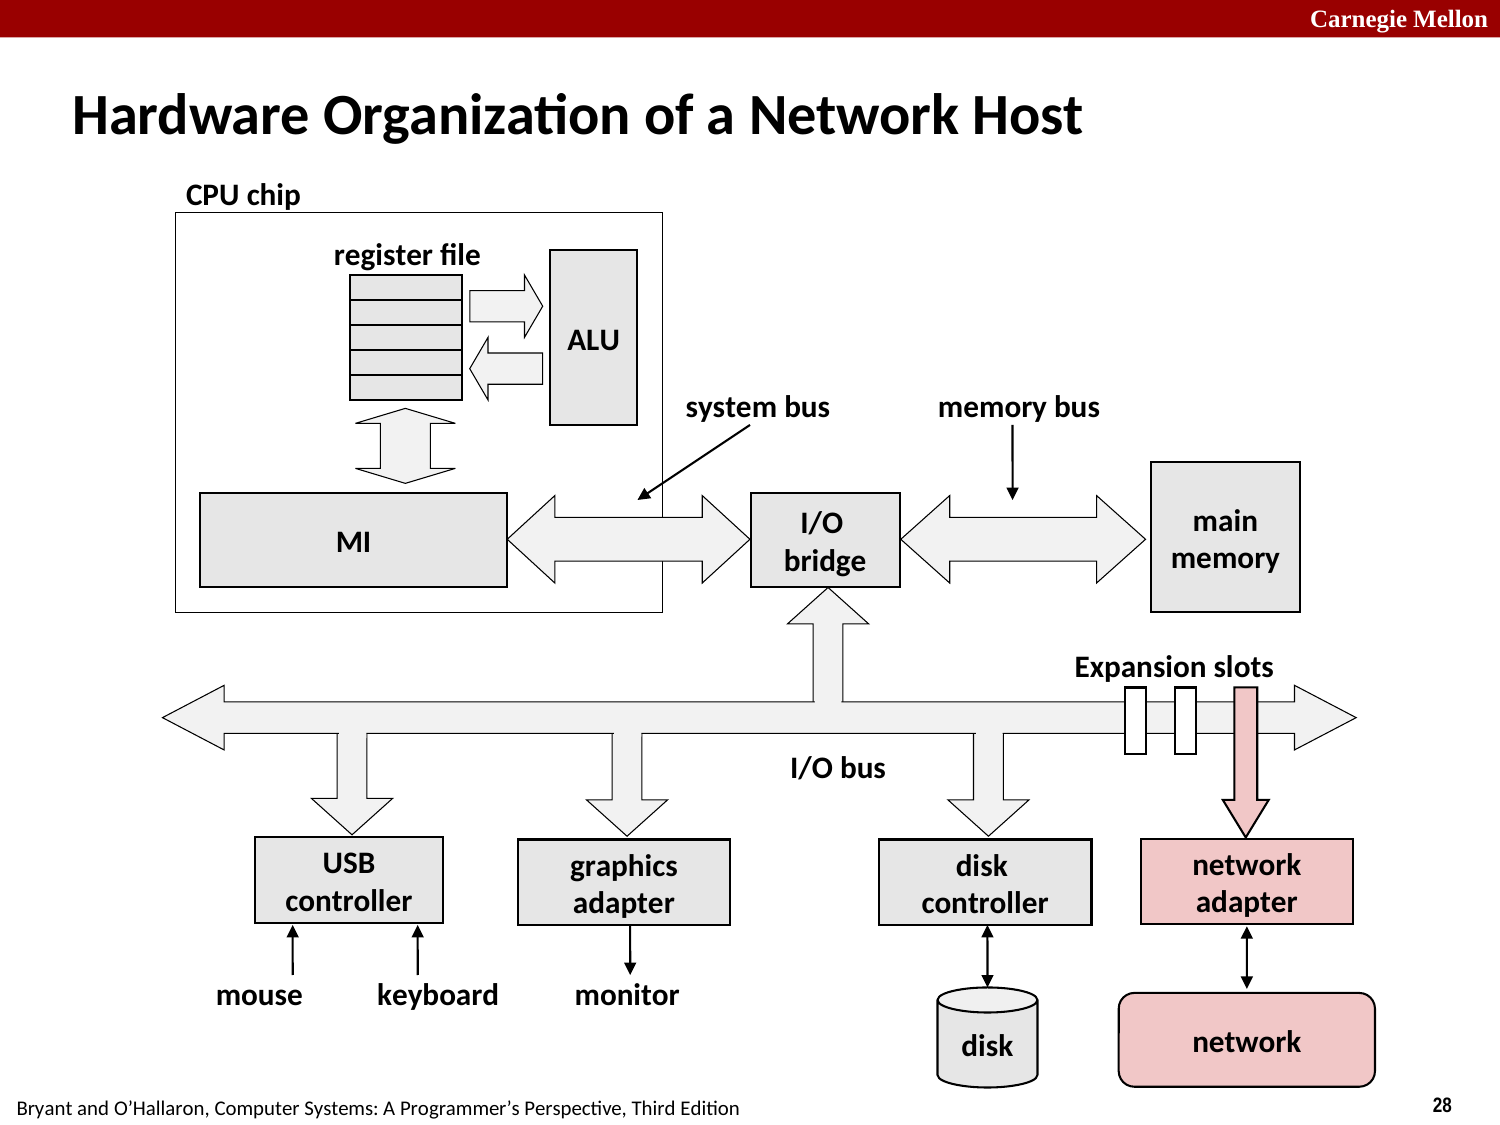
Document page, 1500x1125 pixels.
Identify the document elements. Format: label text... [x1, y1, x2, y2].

text_box network [1118, 992, 1375, 1087]
text_box memory bus [923, 379, 1115, 432]
text_box Expansion slots [1059, 638, 1289, 692]
text_box main memory [1150, 462, 1300, 613]
text_box [469, 274, 543, 338]
text_box mouse [200, 966, 318, 1019]
text_box [162, 587, 1357, 838]
text_box register file [319, 226, 496, 279]
text_box keyboard [362, 966, 515, 1019]
text_box disk controller [879, 839, 1092, 925]
text_box I/O bridge [750, 492, 900, 588]
text_box MI [200, 492, 508, 588]
text_box ALU [549, 249, 638, 425]
text_box [469, 337, 543, 400]
text_box [900, 495, 1146, 584]
text_box [350, 279, 463, 400]
text_box graphics adapter [517, 839, 731, 925]
text_box network adapter [1140, 838, 1354, 925]
text_box monitor [559, 966, 695, 1019]
text_box system bus [670, 379, 846, 432]
text_box I/O bus [775, 739, 902, 792]
text_box disk [937, 1001, 1038, 1088]
text_box CPU chip [171, 166, 316, 219]
title Hardware Organization of a Network Host [57, 46, 1488, 175]
text_box USB controller [255, 837, 443, 923]
text_box [508, 495, 750, 584]
text_box [355, 408, 456, 484]
